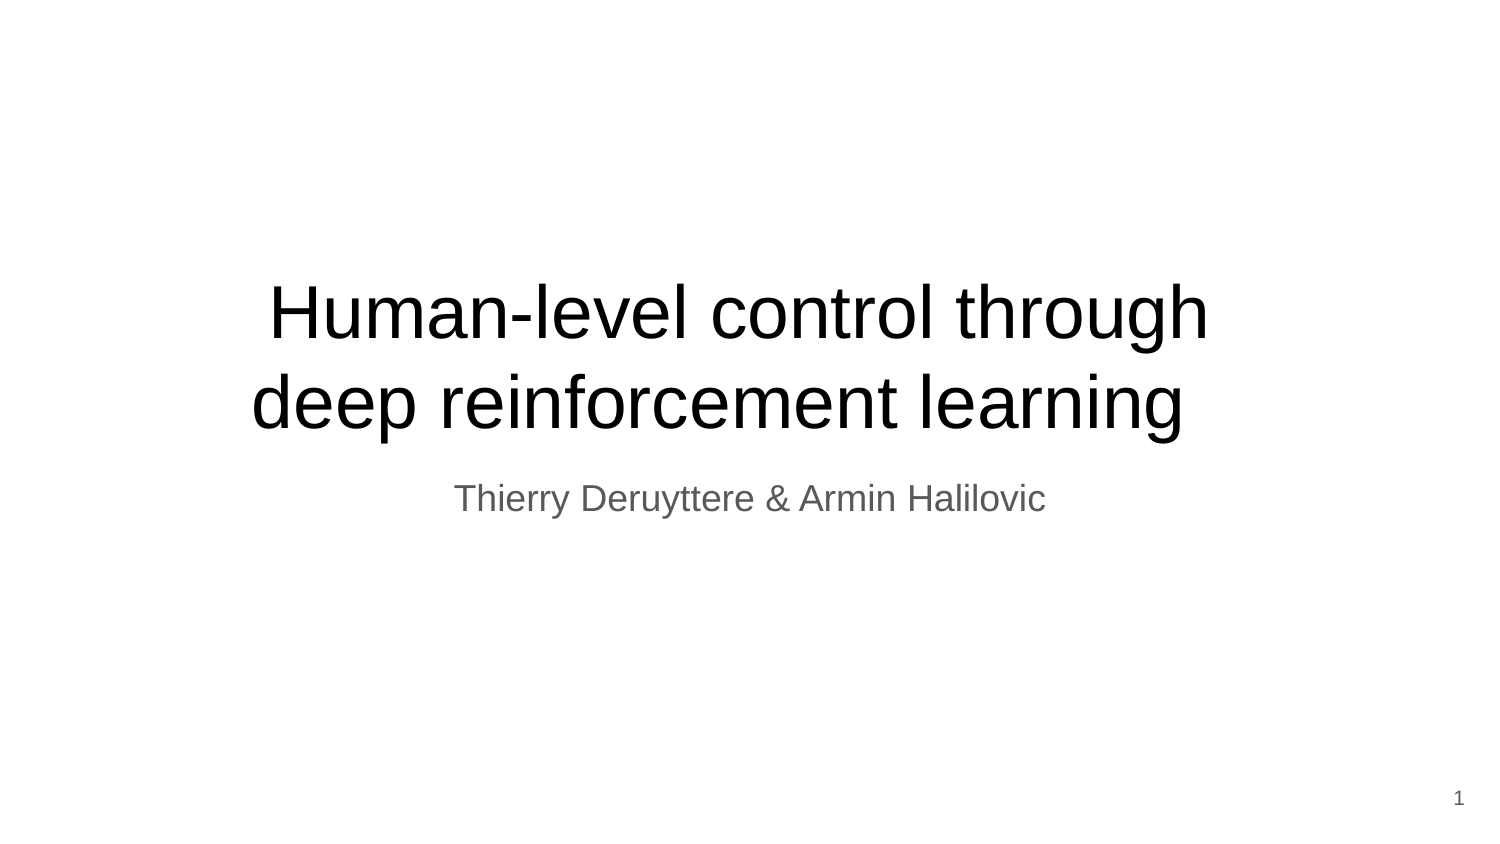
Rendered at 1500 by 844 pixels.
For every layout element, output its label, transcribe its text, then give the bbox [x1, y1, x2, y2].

title Human-level control through deep reinforcement learning [51, 122, 1449, 458]
slide_number <number> [1389, 764, 1480, 830]
subtitle Thierry Deruyttere & Armin Halilovic [51, 458, 1449, 589]
